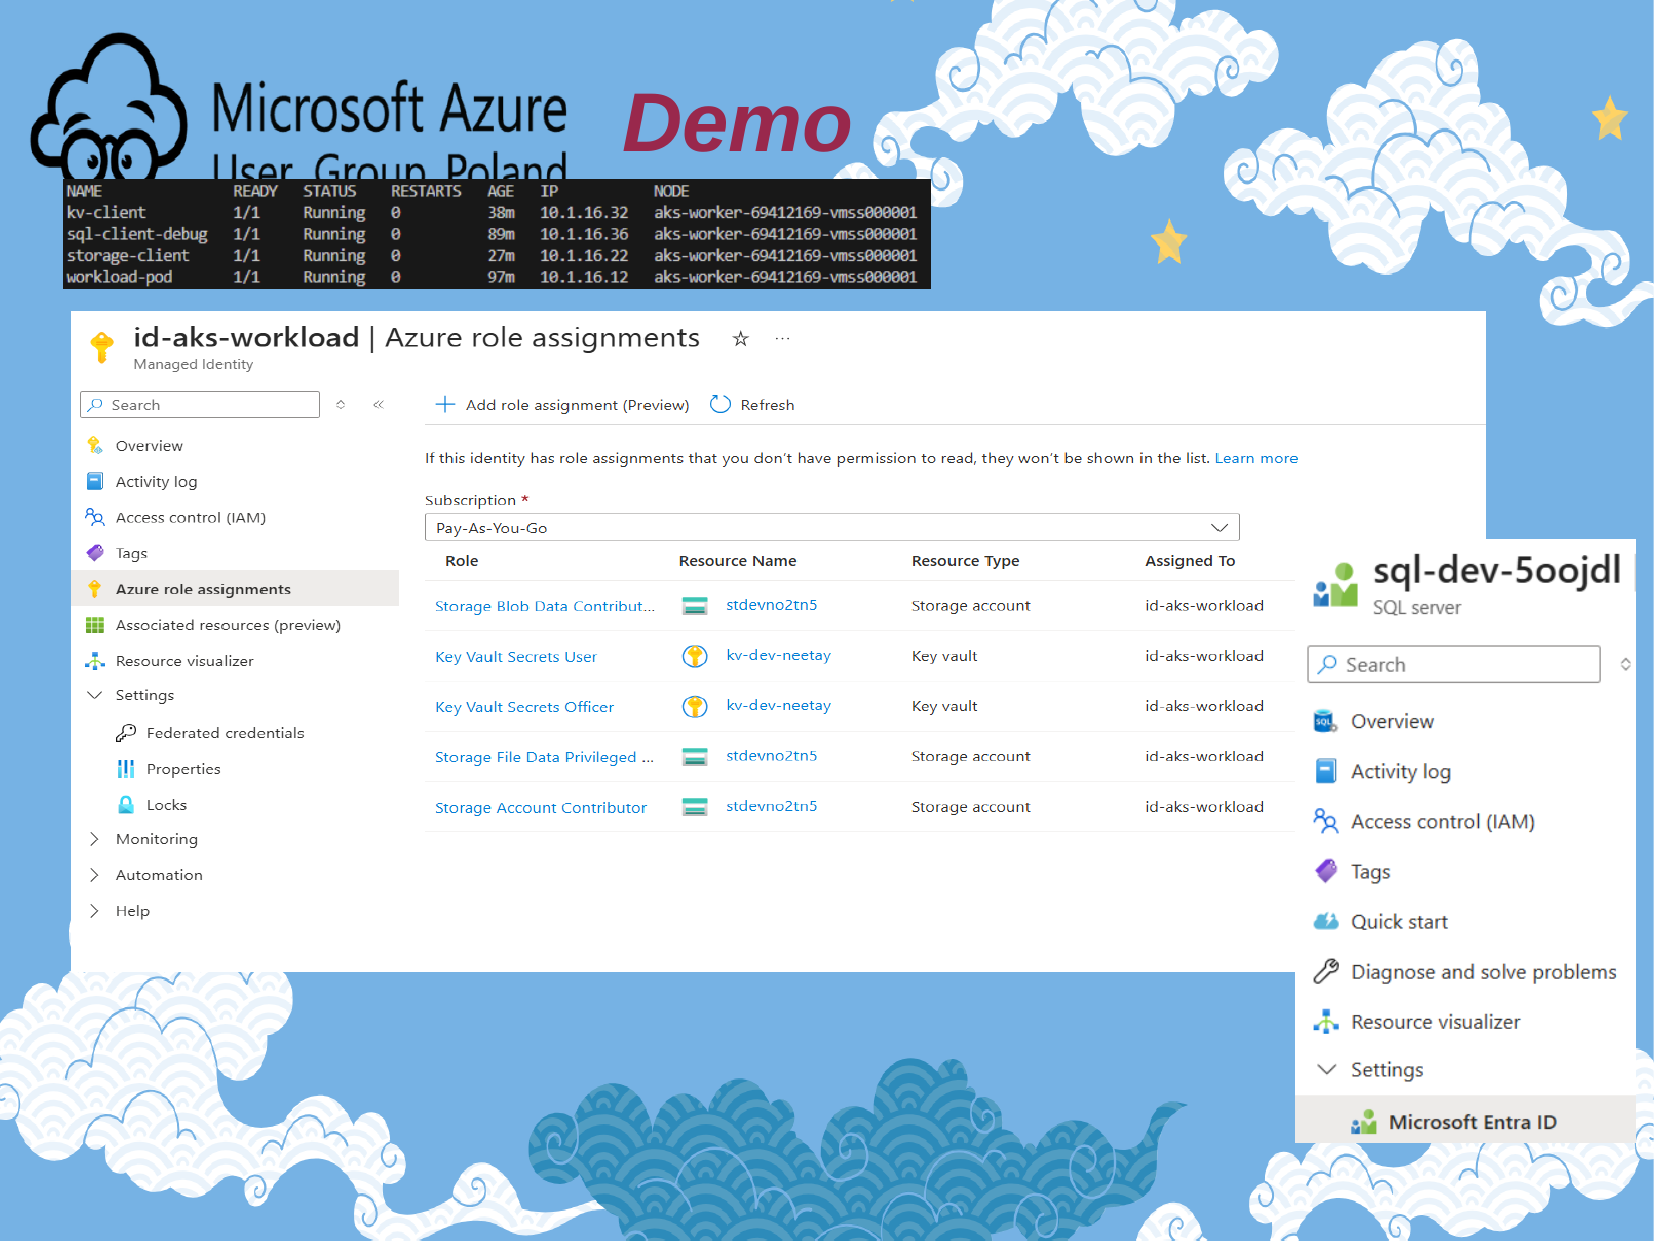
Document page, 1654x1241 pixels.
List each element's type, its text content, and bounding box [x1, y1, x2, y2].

title Demo [59, 49, 1418, 196]
picture [0, 0, 1654, 1241]
